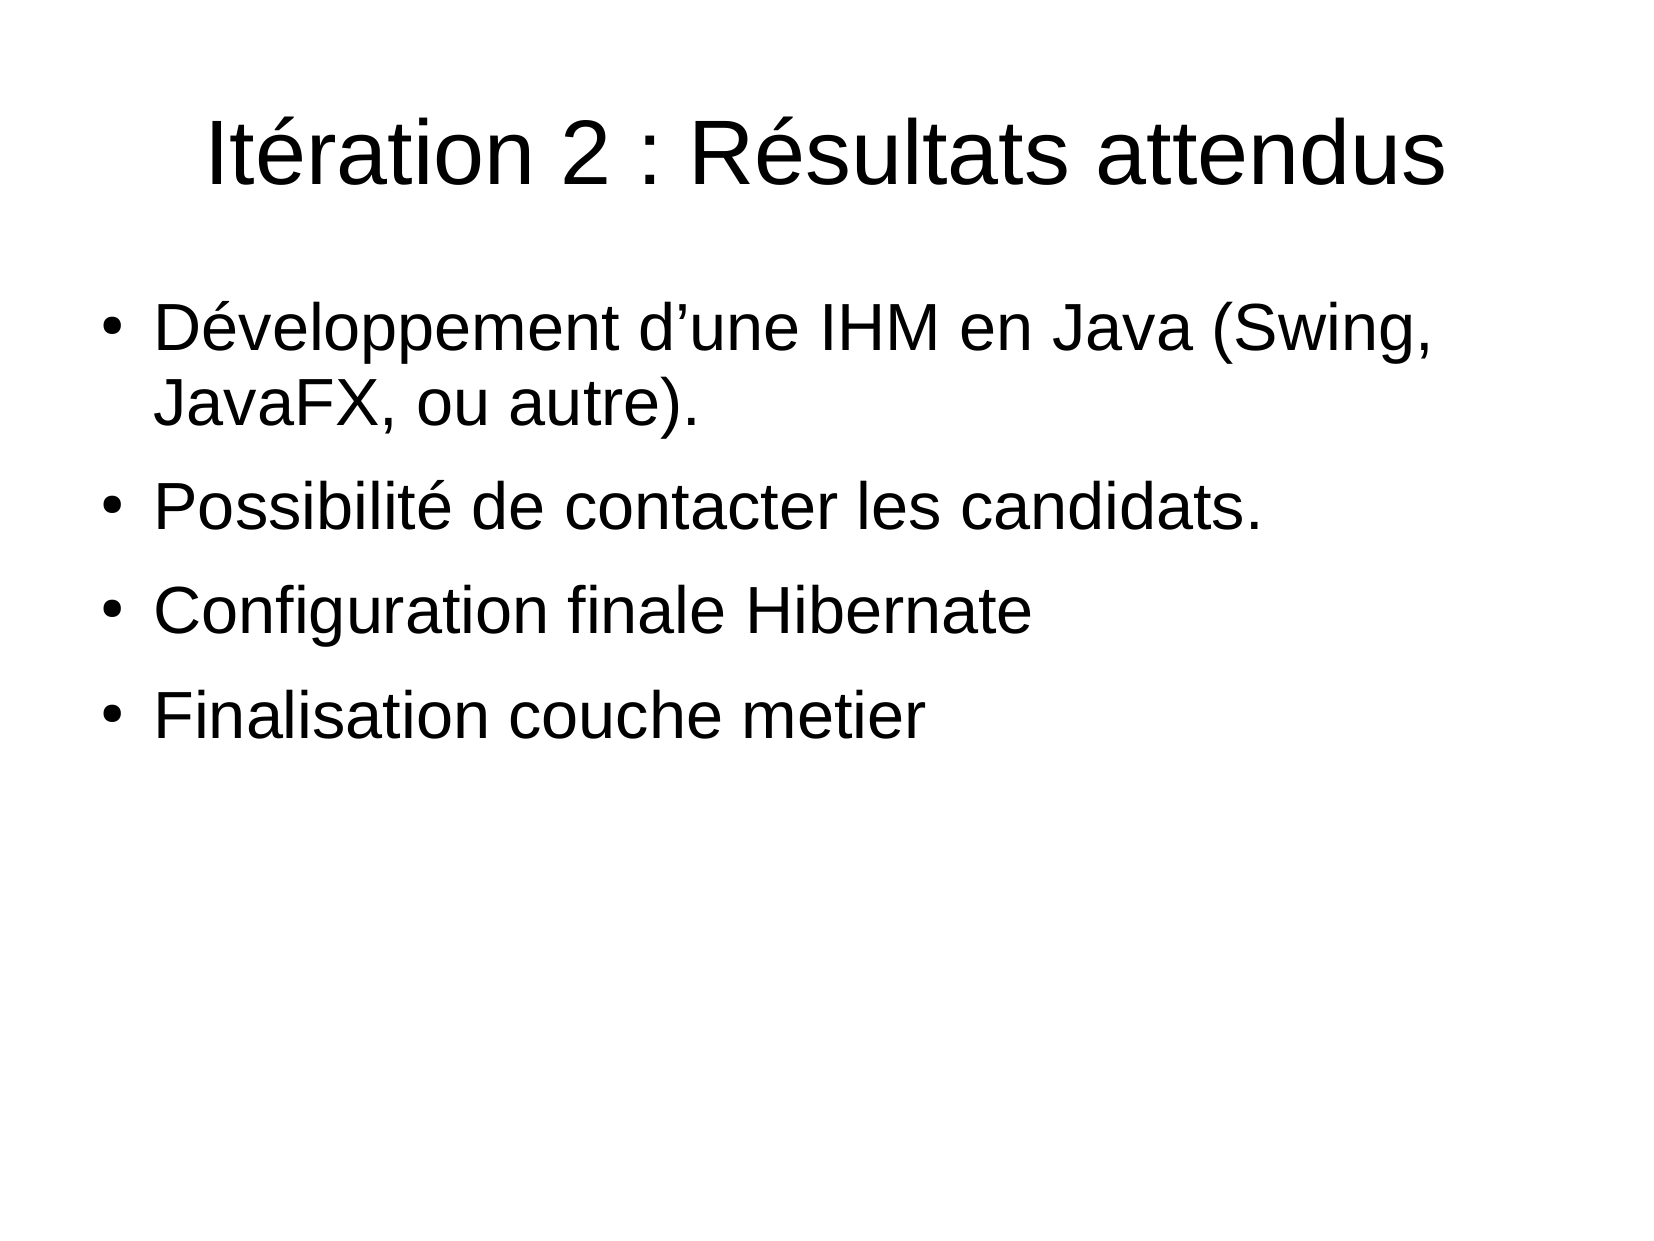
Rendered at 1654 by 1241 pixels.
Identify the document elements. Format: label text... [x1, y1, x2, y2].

list Développement d’une IHM en Java (Swing, JavaFX, ou autre). Possibilité de contacter les candidats. Configuration finale Hibernate Finalisation couche metier [82, 290, 1571, 1109]
title Itération 2 : Résultats attendus [82, 49, 1571, 257]
